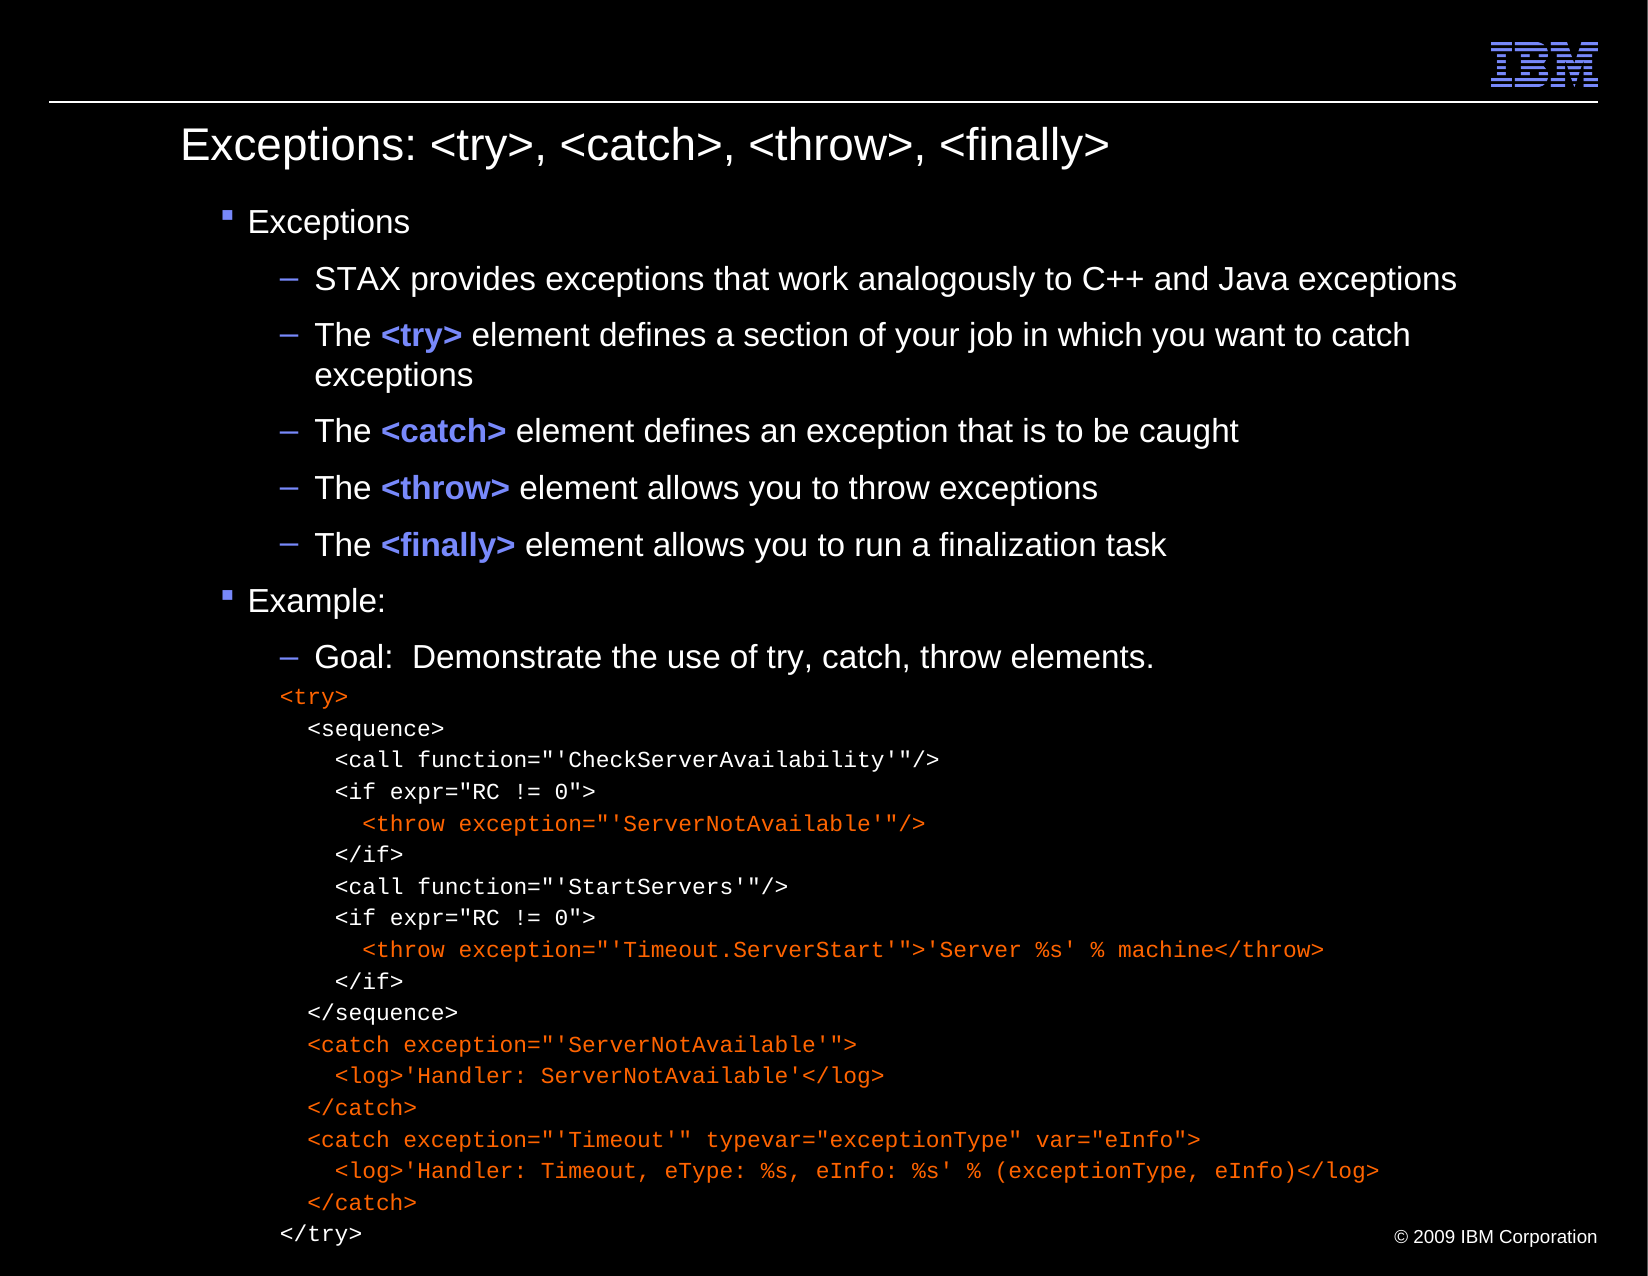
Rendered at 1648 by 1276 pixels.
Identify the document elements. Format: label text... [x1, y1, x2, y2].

text_box Exceptions STAX provides exceptions that work analogously to C++ and Java exceptions The <try> element defines a section of your job in which you want to catch exceptions The <catch> element defines an exception that is to be caught The <throw> element allows you to throw exceptions The <finally> element allows you to run a finalization task Example: Goal: Demonstrate the use of try, catch, throw elements. <try> <sequence> <call function="'CheckServerAvailability'"/> <if expr="RC != 0"> <throw exception="'ServerNotAvailable'"/> </if> <call function="'StartServers'"/> <if expr="RC != 0"> <throw exception="'Timeout.ServerStart'">'Server %s' % machine</throw> </if> </sequence> <catch exception="'ServerNotAvailable'"> <log>'Handler: ServerNotAvailable'</log> </catch> <catch exception="'Timeout'" typevar="exceptionType" var="eInfo"> <log>'Handler: Timeout, eType: %s, eInfo: %s' % (exceptionType, eInfo)</log> </catch> </try> [219, 206, 1570, 1247]
picture [1491, 42, 1598, 87]
title Exceptions: <try>, <catch>, <throw>, <finally> [163, 112, 1648, 206]
